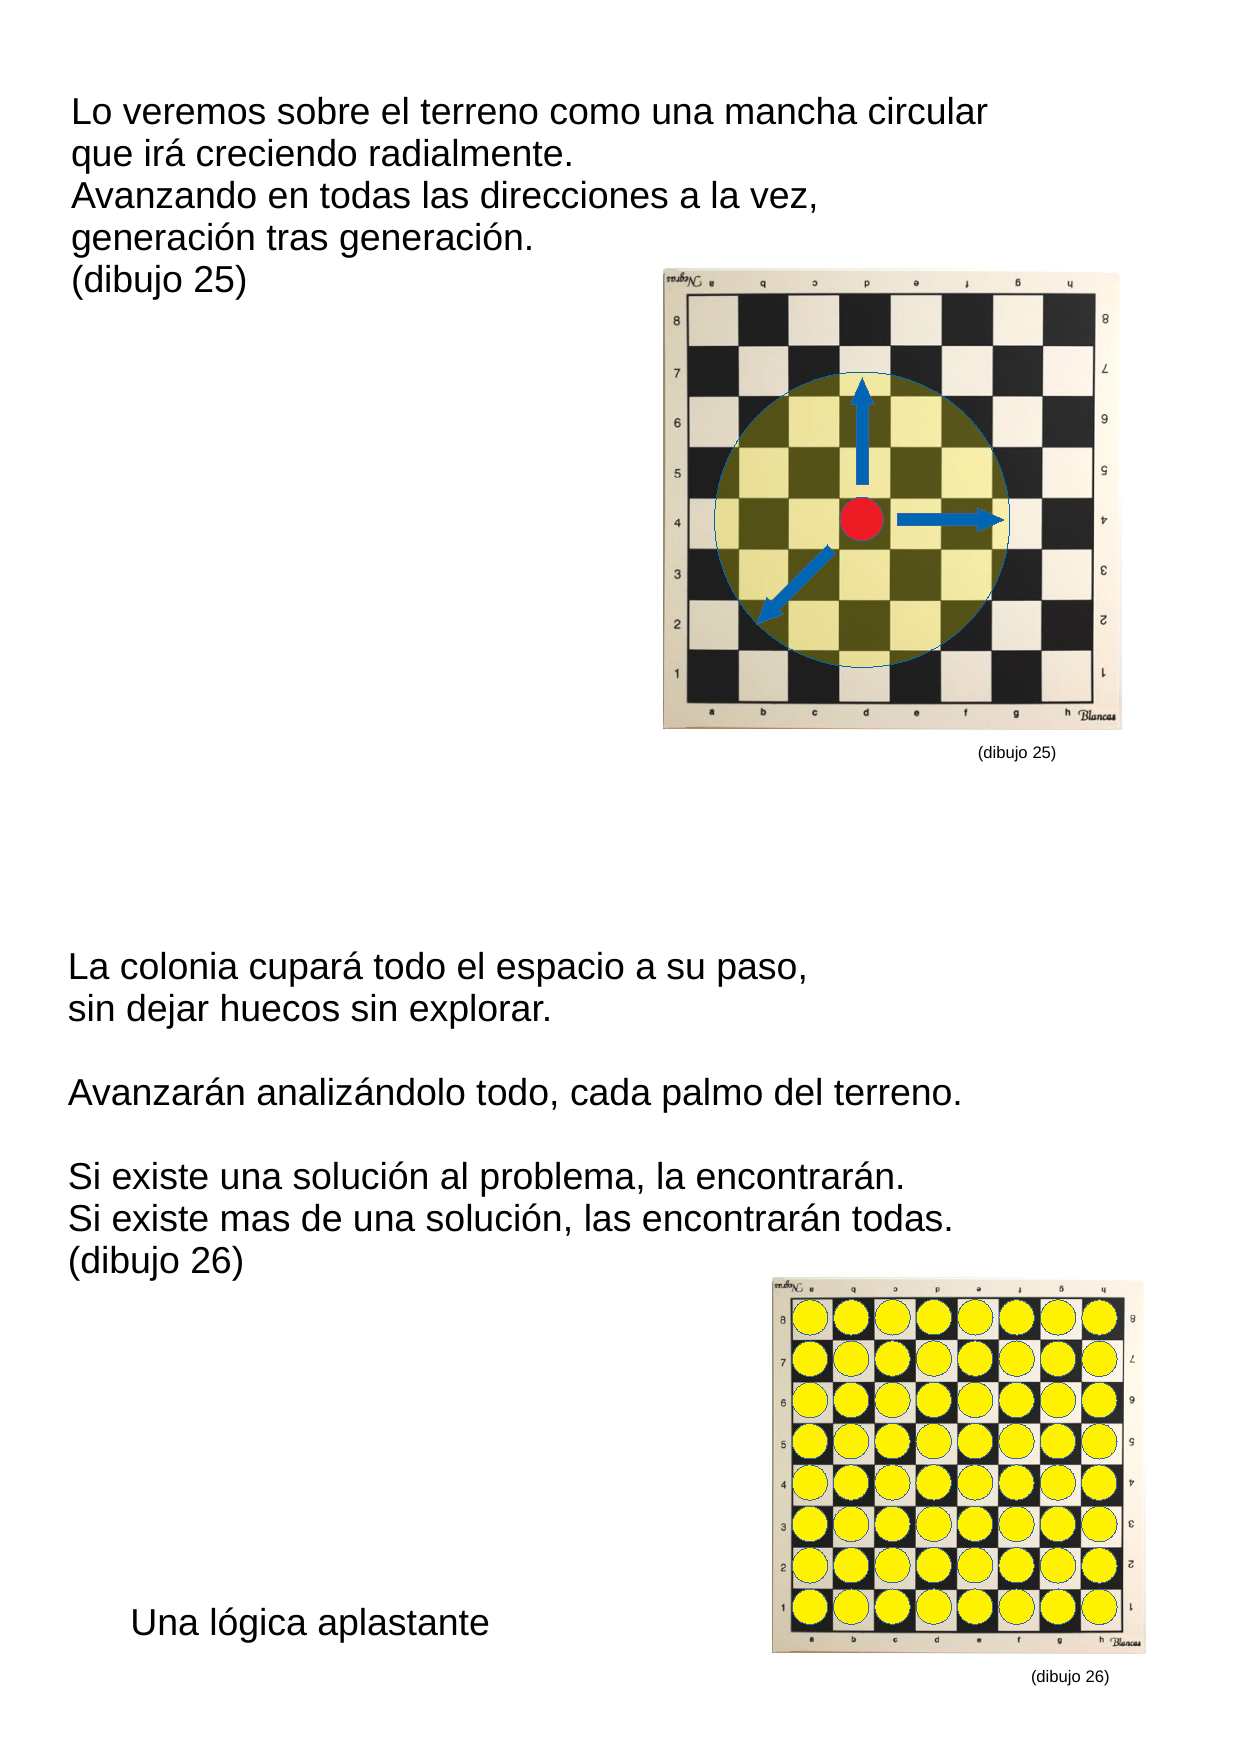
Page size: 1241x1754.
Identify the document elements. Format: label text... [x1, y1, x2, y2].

text_box [874, 1506, 911, 1542]
text_box (dibujo 26) [1016, 1659, 1125, 1694]
text_box [1040, 1340, 1076, 1377]
text_box [1081, 1506, 1118, 1542]
text_box [792, 1506, 828, 1542]
text_box [833, 1464, 869, 1501]
text_box [998, 1547, 1035, 1583]
text_box [1081, 1588, 1118, 1625]
text_box [1040, 1588, 1076, 1625]
text_box [998, 1464, 1035, 1501]
text_box [792, 1588, 828, 1625]
text_box [998, 1588, 1035, 1625]
text_box [916, 1588, 952, 1625]
text_box [916, 1382, 952, 1418]
text_box [916, 1299, 952, 1335]
text_box [874, 1588, 911, 1625]
text_box [833, 1506, 869, 1542]
picture [661, 343, 1123, 602]
text_box [998, 1506, 1035, 1542]
text_box [916, 1547, 952, 1583]
text_box [833, 1340, 869, 1377]
text_box [1040, 1506, 1076, 1542]
text_box Lo veremos sobre el terreno como una mancha circular que irá creciendo radialmente. Avanzando en todas las direcciones a la vez, generación tras generación. (dibujo 25) [56, 83, 1182, 343]
text_box [957, 1506, 993, 1542]
text_box [1081, 1299, 1118, 1336]
text_box [792, 1382, 828, 1418]
text_box [957, 1382, 993, 1418]
text_box [915, 1464, 952, 1501]
text_box [957, 1340, 993, 1377]
text_box [792, 1299, 828, 1336]
text_box [915, 1505, 952, 1542]
text_box [833, 1423, 869, 1459]
text_box [957, 1588, 993, 1625]
text_box [874, 1464, 911, 1501]
text_box [792, 1464, 828, 1501]
text_box La colonia cupará todo el espacio a su paso, sin dejar huecos sin explorar. Avanzarán analizándolo todo, cada palmo del terreno. Si existe una solución al problema, la encontrarán. Si existe mas de una solución, las encontrarán todas. (dibujo 26) [53, 602, 1241, 1331]
text_box [957, 1464, 993, 1501]
text_box [874, 1423, 911, 1459]
text_box [874, 1547, 911, 1583]
text_box [915, 1423, 952, 1459]
text_box [833, 1588, 869, 1625]
text_box [1040, 1464, 1076, 1501]
text_box [1040, 1299, 1076, 1336]
text_box [792, 1423, 828, 1459]
text_box [957, 1547, 993, 1583]
text_box [833, 1382, 869, 1418]
text_box [874, 1340, 911, 1377]
text_box [998, 1382, 1035, 1418]
text_box [1081, 1464, 1117, 1501]
text_box [1040, 1547, 1076, 1584]
text_box [998, 1299, 1035, 1336]
text_box [792, 1547, 828, 1584]
text_box [792, 1340, 828, 1377]
text_box [874, 1299, 911, 1336]
text_box [957, 1423, 993, 1459]
text_box [1081, 1423, 1118, 1460]
text_box [1081, 1382, 1118, 1418]
text_box [1040, 1382, 1076, 1418]
text_box [998, 1423, 1035, 1459]
text_box [1081, 1340, 1118, 1377]
text_box [833, 1299, 870, 1336]
text_box [874, 1382, 911, 1418]
text_box [998, 1340, 1035, 1377]
text_box [1040, 1423, 1076, 1459]
text_box Una lógica aplastante [115, 1594, 626, 1678]
picture [770, 1276, 1147, 1654]
text_box [1081, 1547, 1118, 1584]
text_box [833, 1547, 869, 1583]
text_box [916, 1340, 952, 1377]
text_box [957, 1299, 994, 1336]
text_box [714, 372, 1010, 602]
